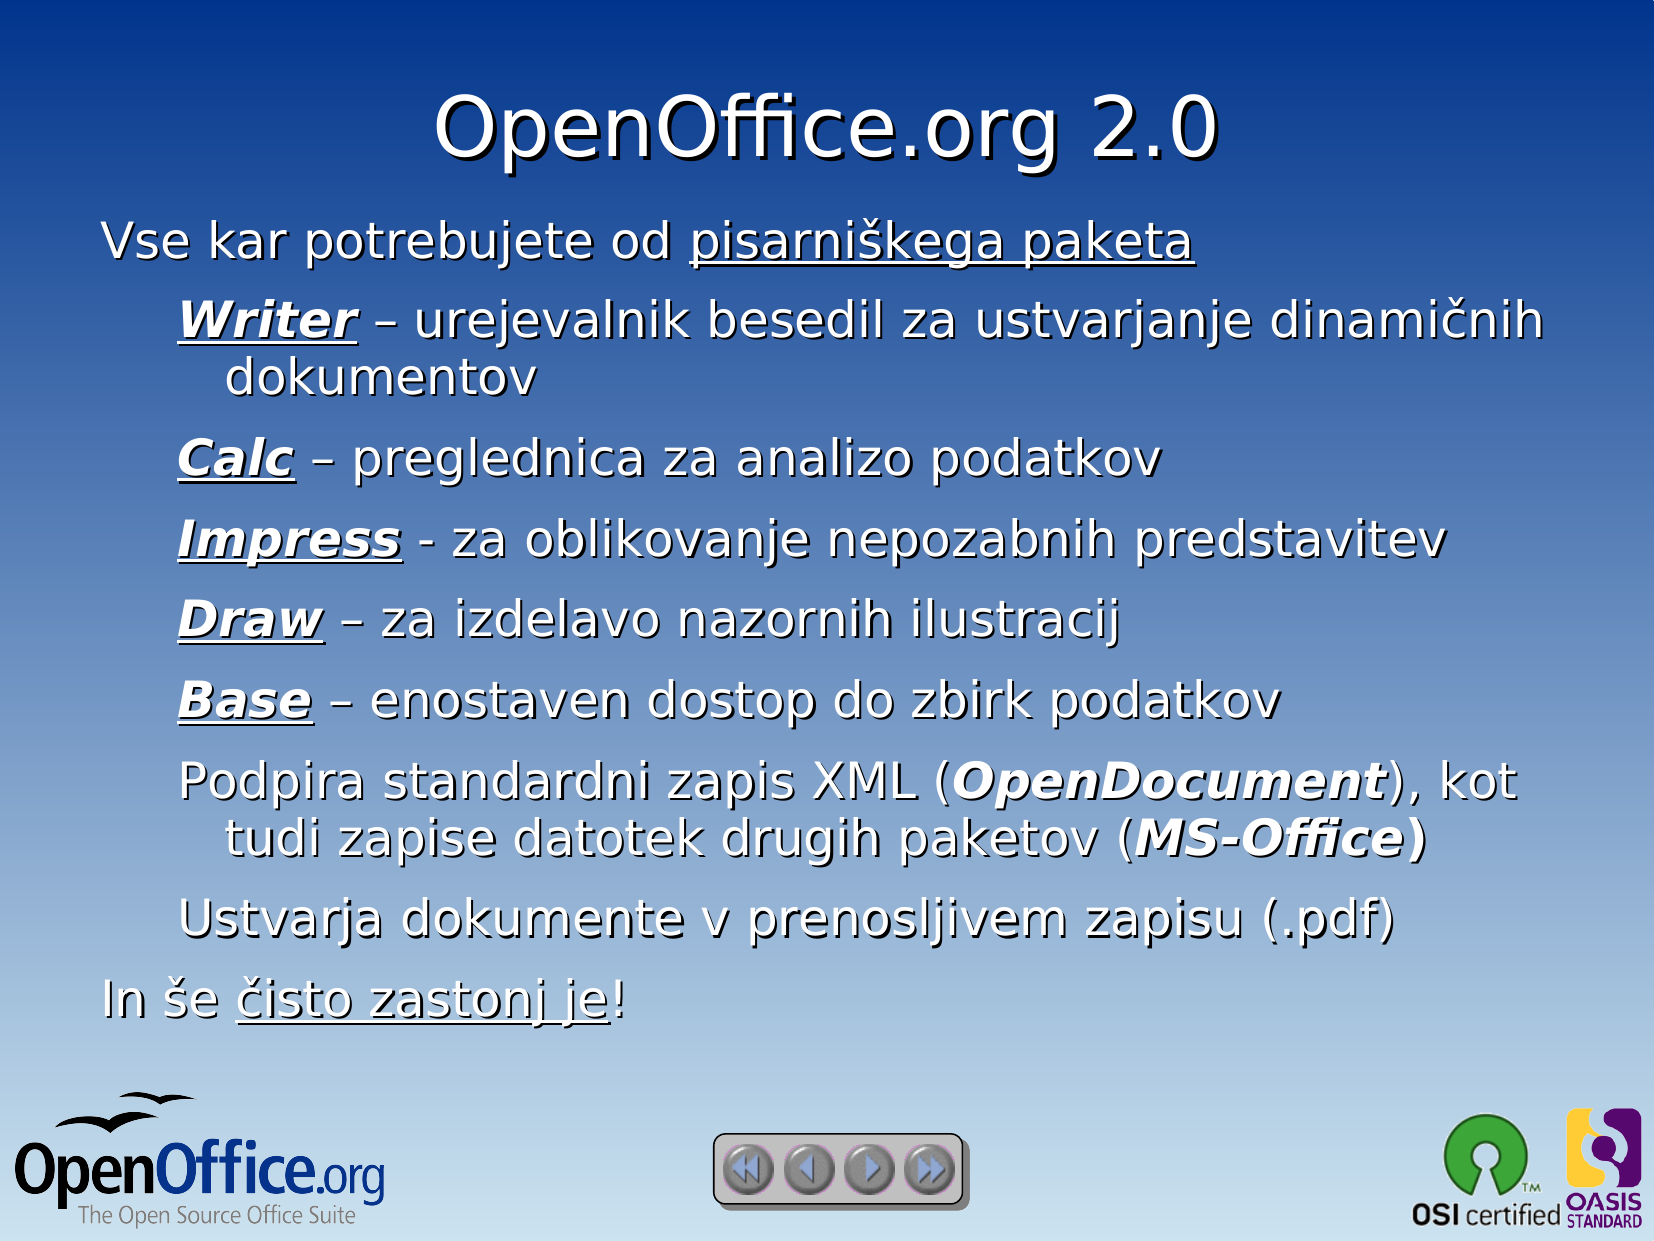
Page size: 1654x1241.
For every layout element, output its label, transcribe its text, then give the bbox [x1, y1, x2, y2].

picture [784, 1144, 835, 1195]
picture [844, 1144, 895, 1195]
picture [723, 1144, 774, 1195]
title OpenOffice.org 2.0 [82, 49, 1571, 208]
list Vse kar potrebujete od pisarniškega paketa Writer – urejevalnik besedil za ustvarjanje dinamičnih dokumentov Calc – preglednica za analizo podatkov Impress - za oblikovanje nepozabnih predstavitev Draw – za izdelavo nazornih ilustracij Base – enostaven dostop do zbirk podatkov Podpira standardni zapis XML (OpenDocument), kot tudi zapise datotek drugih paketov (MS-Office) Ustvarja dokumente v prenosljivem zapisu (.pdf) In še čisto zastonj je! [82, 212, 1571, 1070]
text_box [713, 1133, 963, 1204]
picture [1405, 1102, 1654, 1238]
picture [904, 1144, 955, 1195]
picture [15, 1092, 384, 1229]
